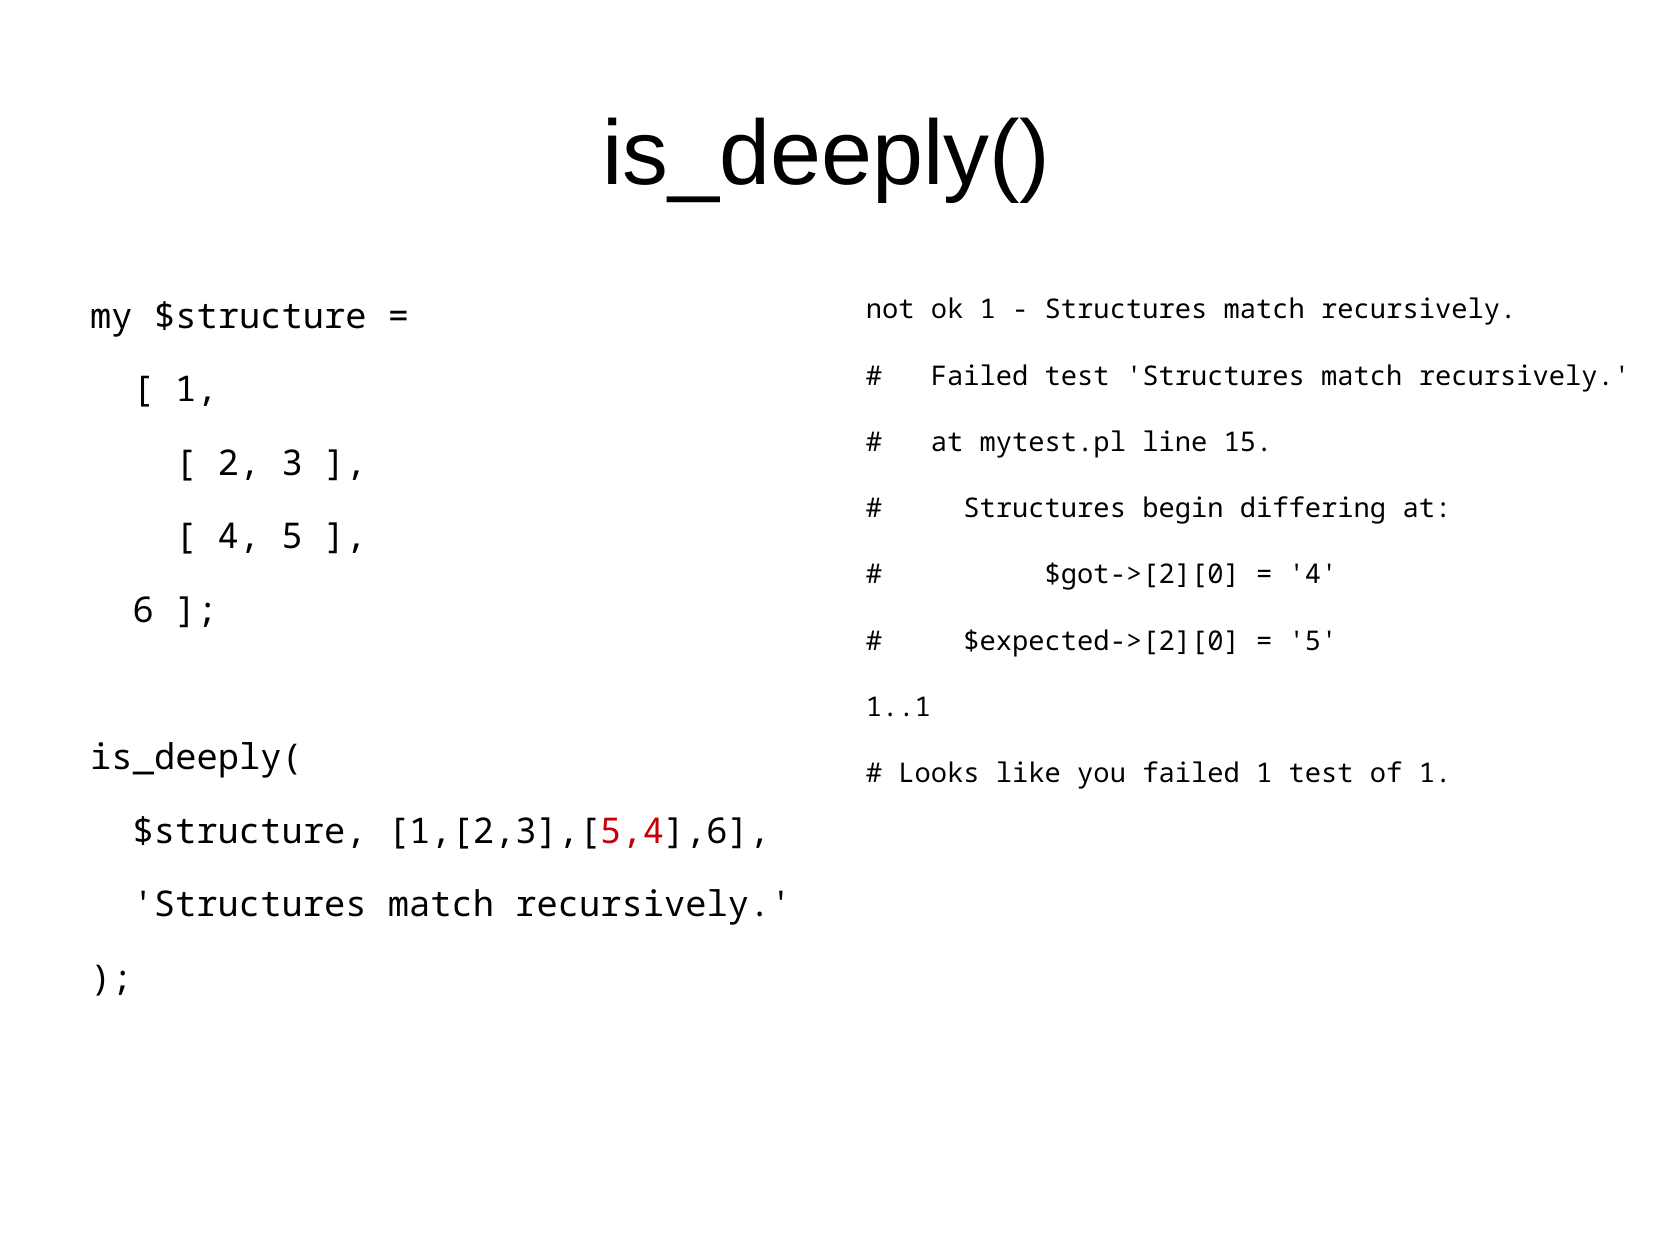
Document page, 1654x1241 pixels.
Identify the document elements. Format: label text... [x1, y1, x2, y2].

list not ok 1 - Structures match recursively. # Failed test 'Structures match recursively.' # at mytest.pl line 15. # Structures begin differing at: # $got->[2][0] = '4' # $expected->[2][0] = '5' 1..1 # Looks like you failed 1 test of 1. [795, 290, 1636, 1010]
title is_deeply() [82, 49, 1571, 257]
list my $structure = [ 1, [ 2, 3 ], [ 4, 5 ], 6 ]; is_deeply( $structure, [1,[2,3],[5,4],6], 'Structures match recursively.' ); [30, 290, 795, 1010]
